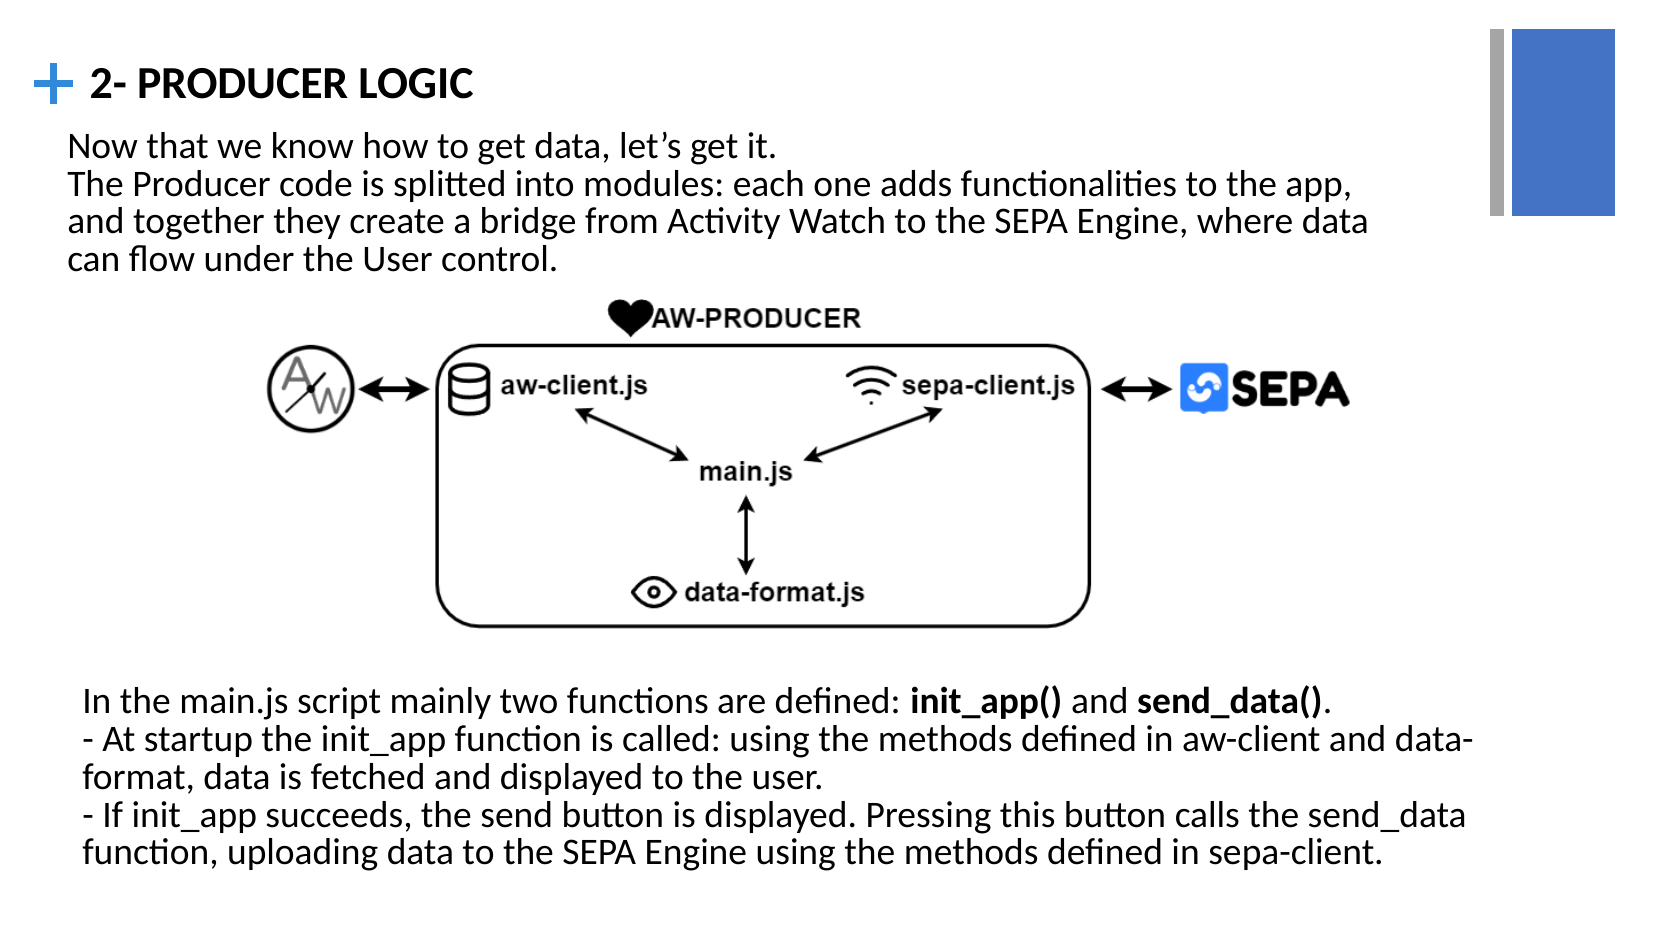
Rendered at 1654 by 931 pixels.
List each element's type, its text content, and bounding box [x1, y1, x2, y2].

picture [265, 299, 1352, 629]
text_box 2- PRODUCER LOGIC [74, 56, 1255, 122]
text_box In the main.js script mainly two functions are defined: init_app() and send_data(). - At startup the init_app function is called: using the methods defined in aw-client and data-format, data is fetched and displayed to the user. - If init_app succeeds, the send button is displayed. Pressing this button calls the send_data function, uploading data to the SEPA Engine using the methods defined in sepa-client. [67, 678, 1499, 920]
text_box Now that we know how to get data, let’s get it. The Producer code is splitted into modules: each one adds functionalities to the app, and together they create a bridge from Activity Watch to the SEPA Engine, where data can flow under the User control. [52, 122, 1390, 289]
text_box [1490, 29, 1504, 216]
text_box [1512, 29, 1615, 216]
text_box [34, 63, 73, 104]
